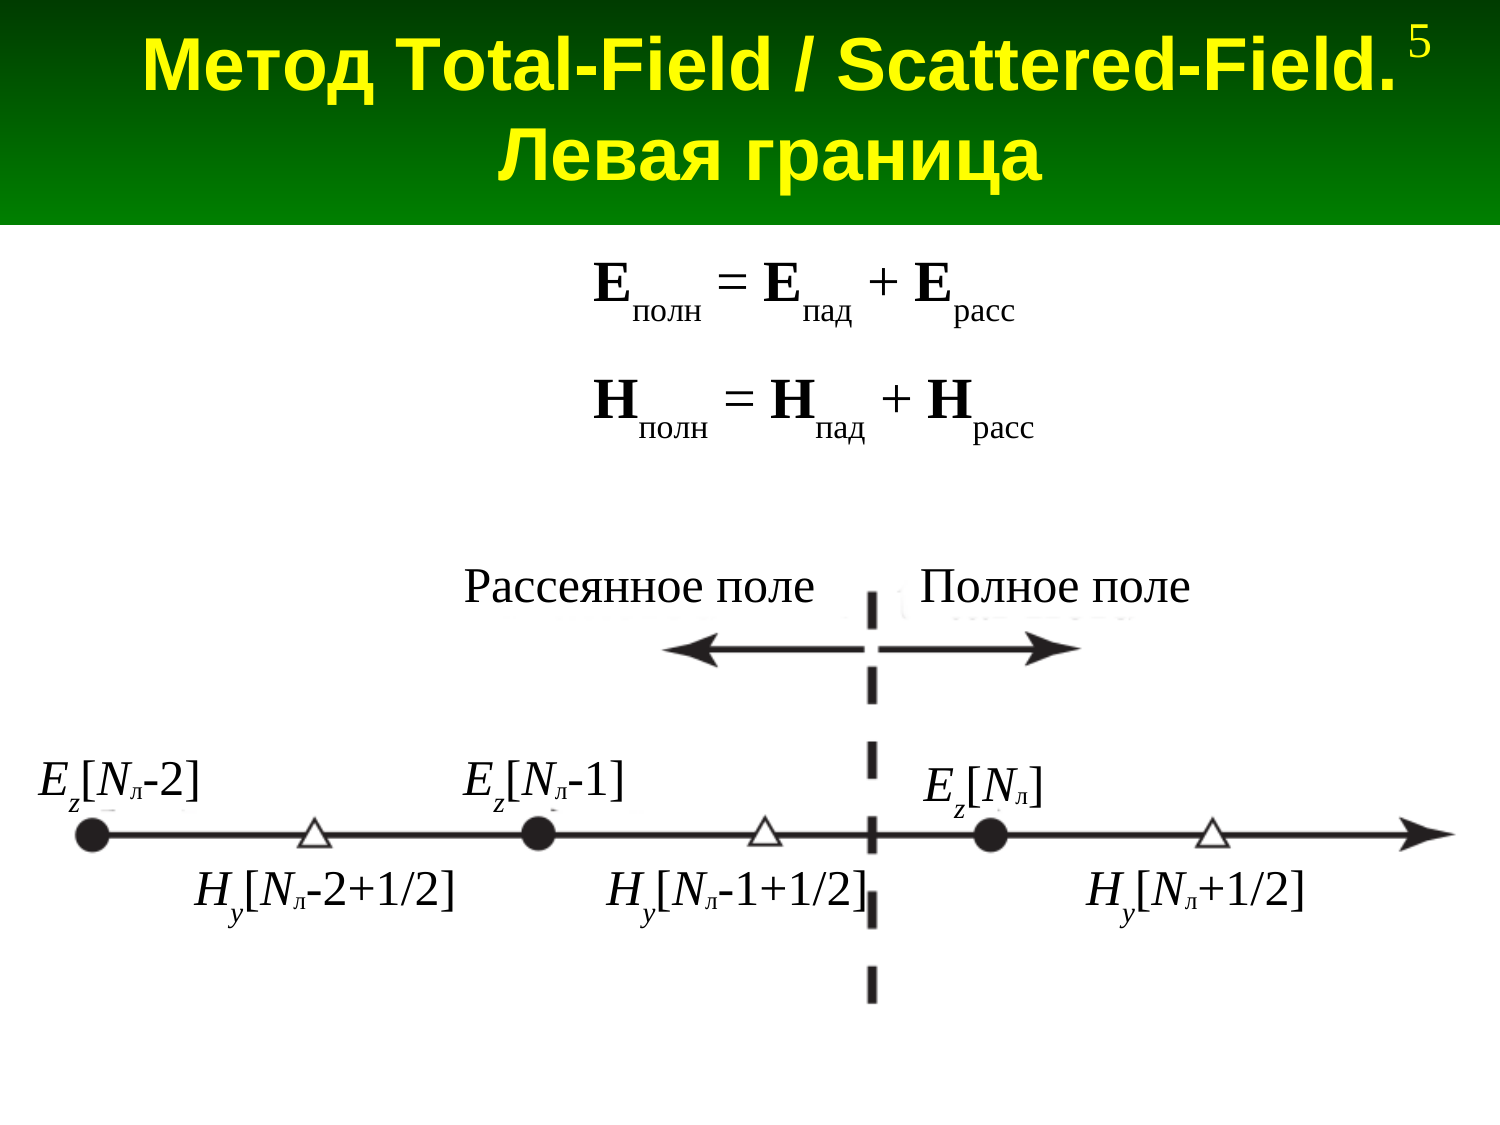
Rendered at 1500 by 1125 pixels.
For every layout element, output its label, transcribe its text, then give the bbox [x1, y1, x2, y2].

text_box Hy[Nл+1/2] [1071, 848, 1342, 984]
text_box Hy[Nл-2+1/2] [179, 848, 486, 996]
text_box Eполн = Eпад + Eрасс [578, 236, 1031, 336]
title Метод Total-Field / Scattered-Field. Левая граница [100, 7, 1441, 204]
text_box Полное поле [905, 545, 1207, 621]
text_box Ez[Nл] [908, 744, 1075, 835]
text_box Ez[Nл-1] [448, 738, 648, 886]
text_box Ez[Nл-2] [23, 738, 240, 886]
text_box Hполн = Hпад + Hрасс [578, 353, 1050, 453]
text_box Рассеянное поле [448, 545, 831, 621]
picture [59, 541, 1477, 1022]
text_box Hy[Nл-1+1/2] [591, 848, 890, 996]
